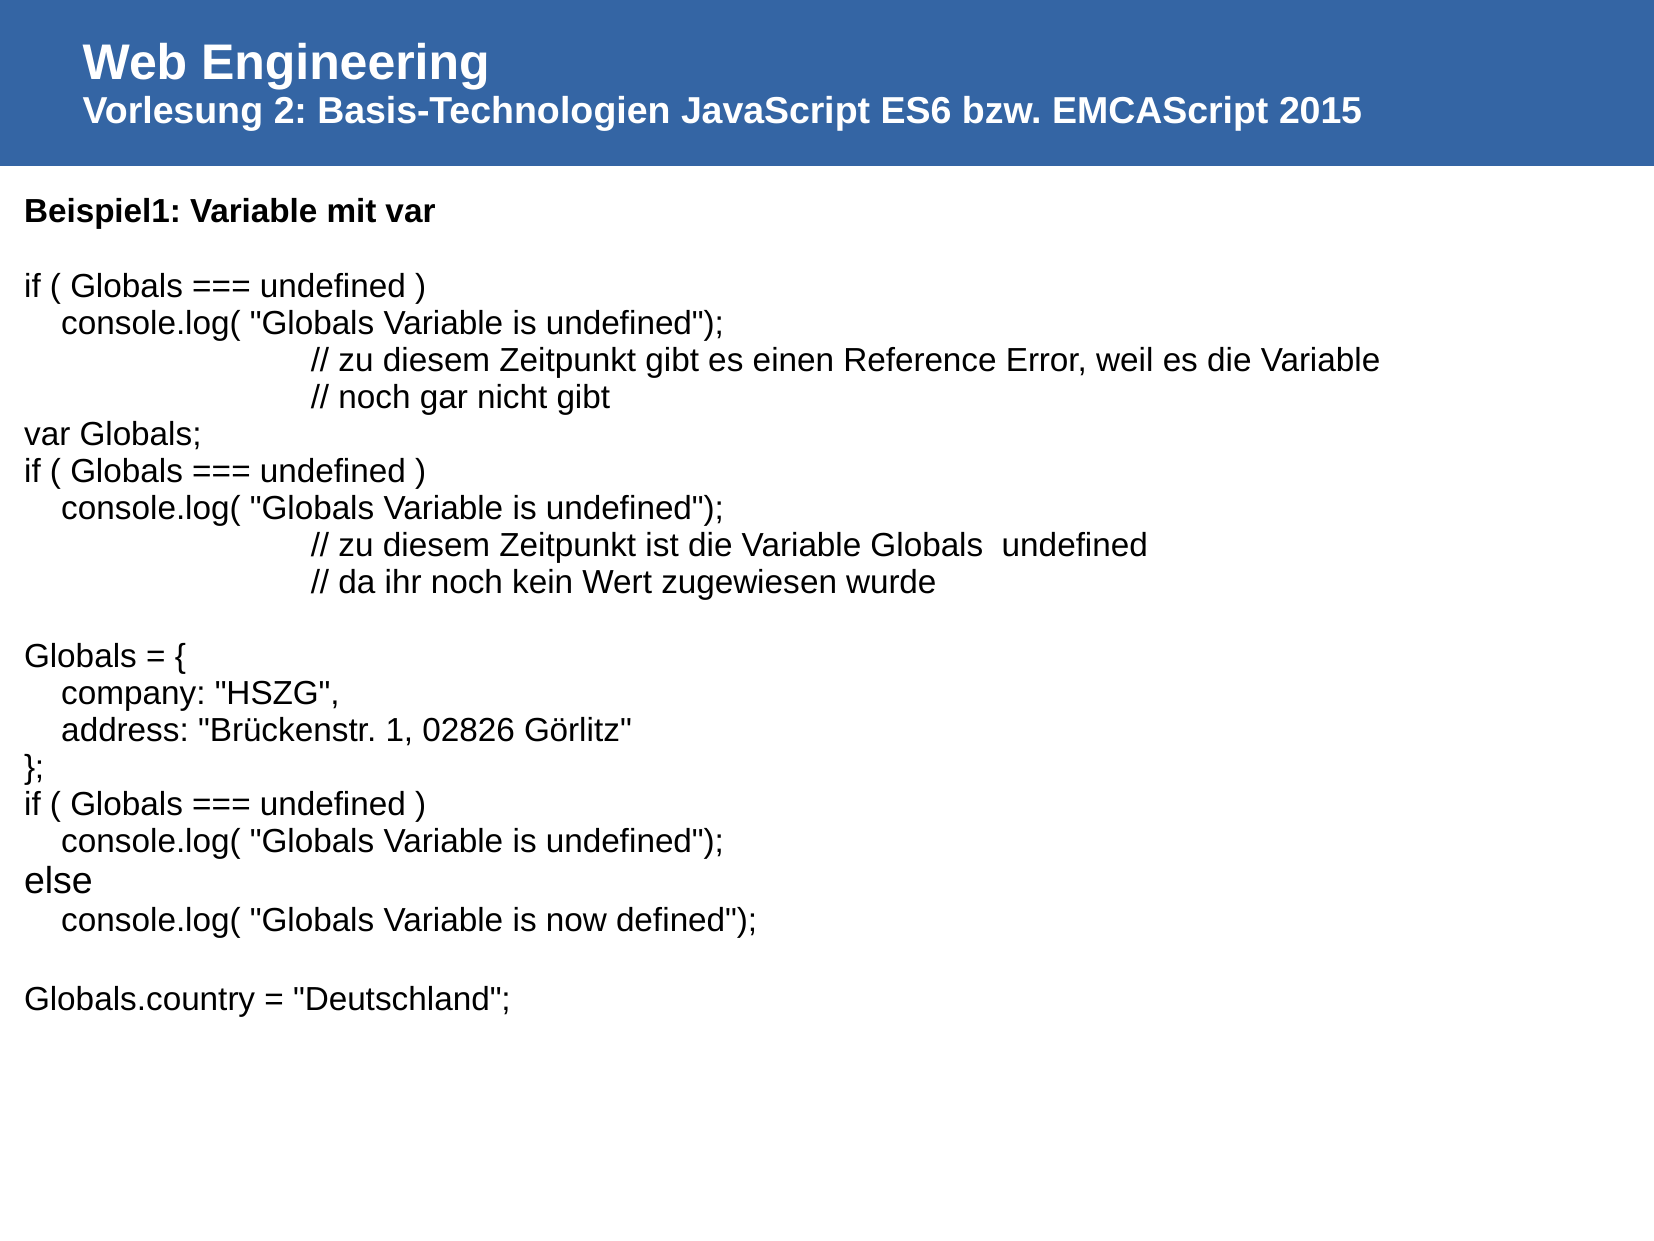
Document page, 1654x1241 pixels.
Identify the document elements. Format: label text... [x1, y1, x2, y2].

text_box Beispiel1: Variable mit var if ( Globals === undefined ) console.log( "Globals Variable is undefined"); // zu diesem Zeitpunkt gibt es einen Reference Error, weil es die Variable // noch gar nicht gibt var Globals; if ( Globals === undefined ) console.log( "Globals Variable is undefined"); // zu diesem Zeitpunkt ist die Variable Globals undefined // da ihr noch kein Wert zugewiesen wurde Globals = { company: "HSZG", address: "Brückenstr. 1, 02826 Görlitz" }; if ( Globals === undefined ) console.log( "Globals Variable is undefined"); else console.log( "Globals Variable is now defined"); Globals.country = "Deutschland"; [9, 185, 1560, 1170]
title Web Engineering Vorlesung 2: Basis-Technologien JavaScript ES6 bzw. EMCAScript 2015 [82, 0, 1571, 166]
